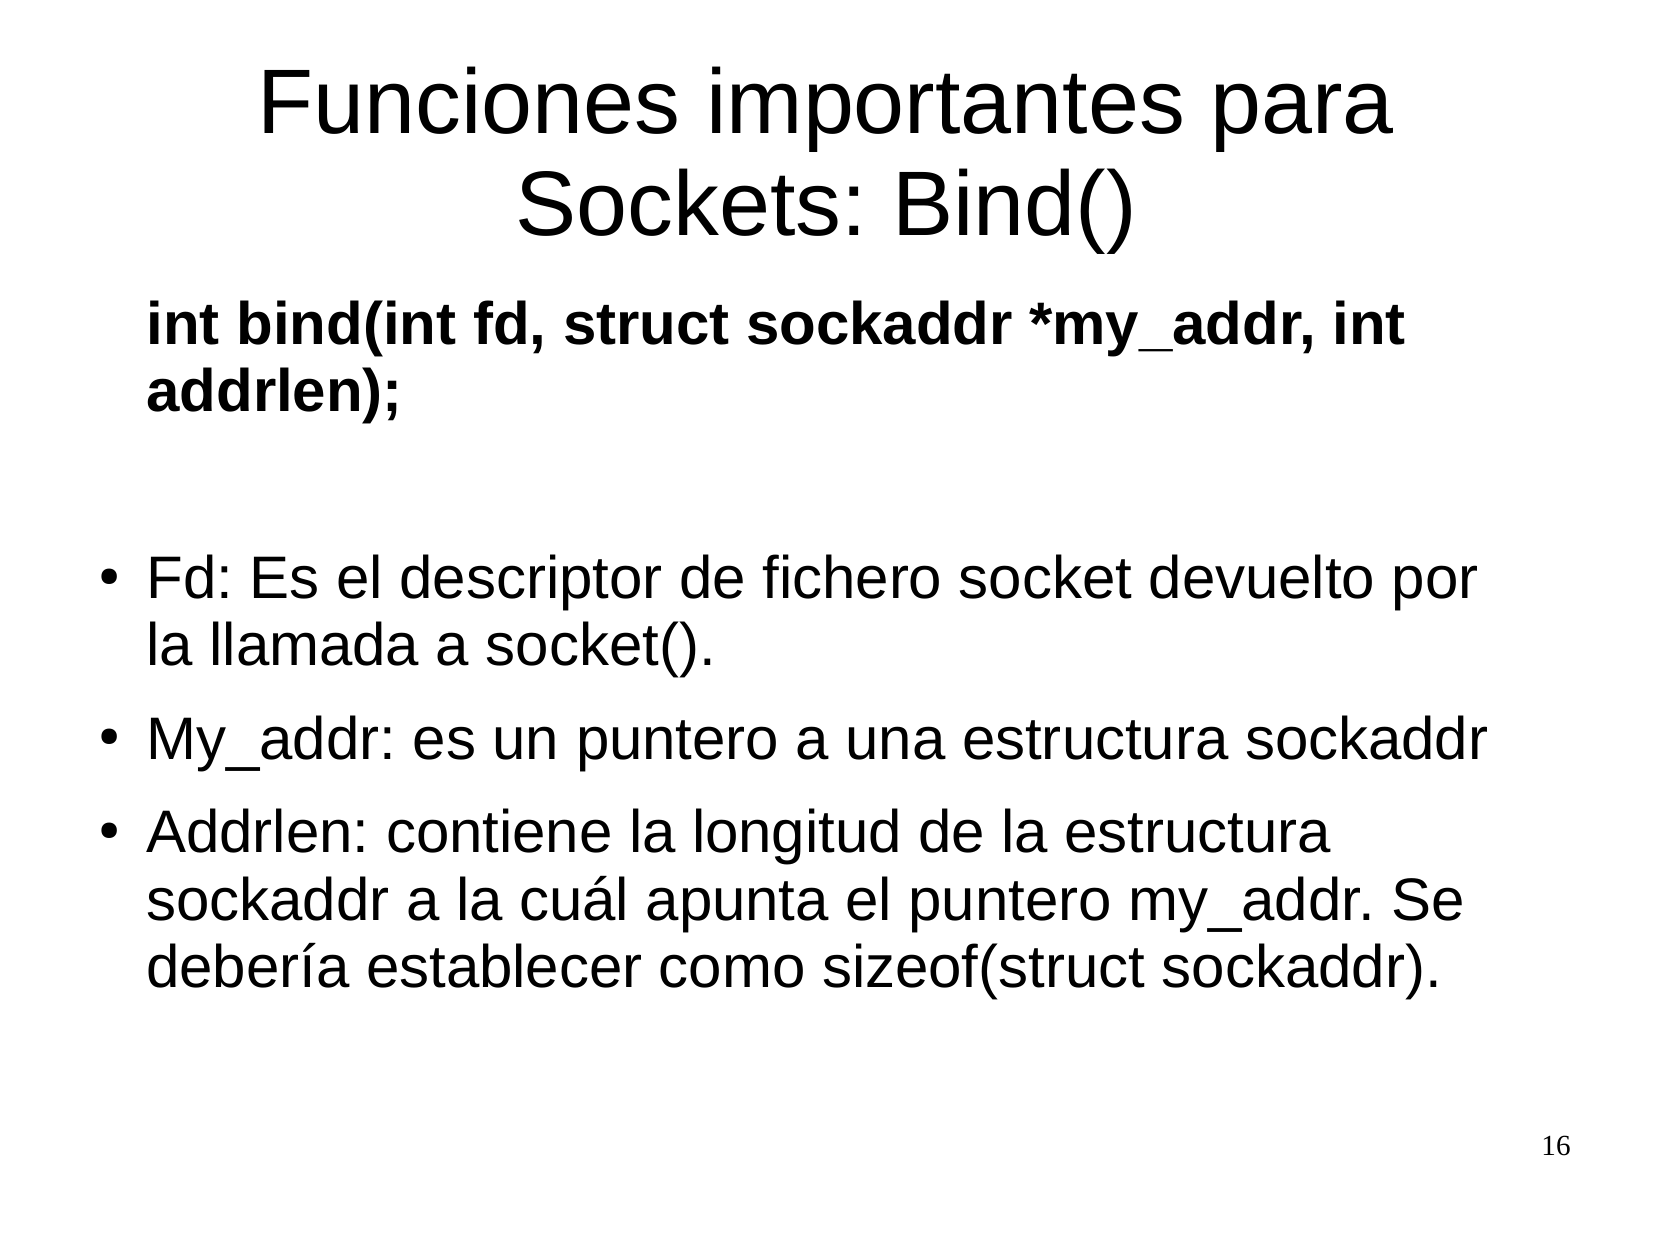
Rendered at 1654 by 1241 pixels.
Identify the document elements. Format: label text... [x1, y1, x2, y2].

list int bind(int fd, struct sockaddr *my_addr, int addrlen); Fd: Es el descriptor de fichero socket devuelto por la llamada a socket(). My_addr: es un puntero a una estructura sockaddr Addrlen: contiene la longitud de la estructura sockaddr a la cuál apunta el puntero my_addr. Se debería establecer como sizeof(struct sockaddr). [82, 290, 1538, 1010]
title Funciones importantes para Sockets: Bind() [82, 49, 1571, 257]
